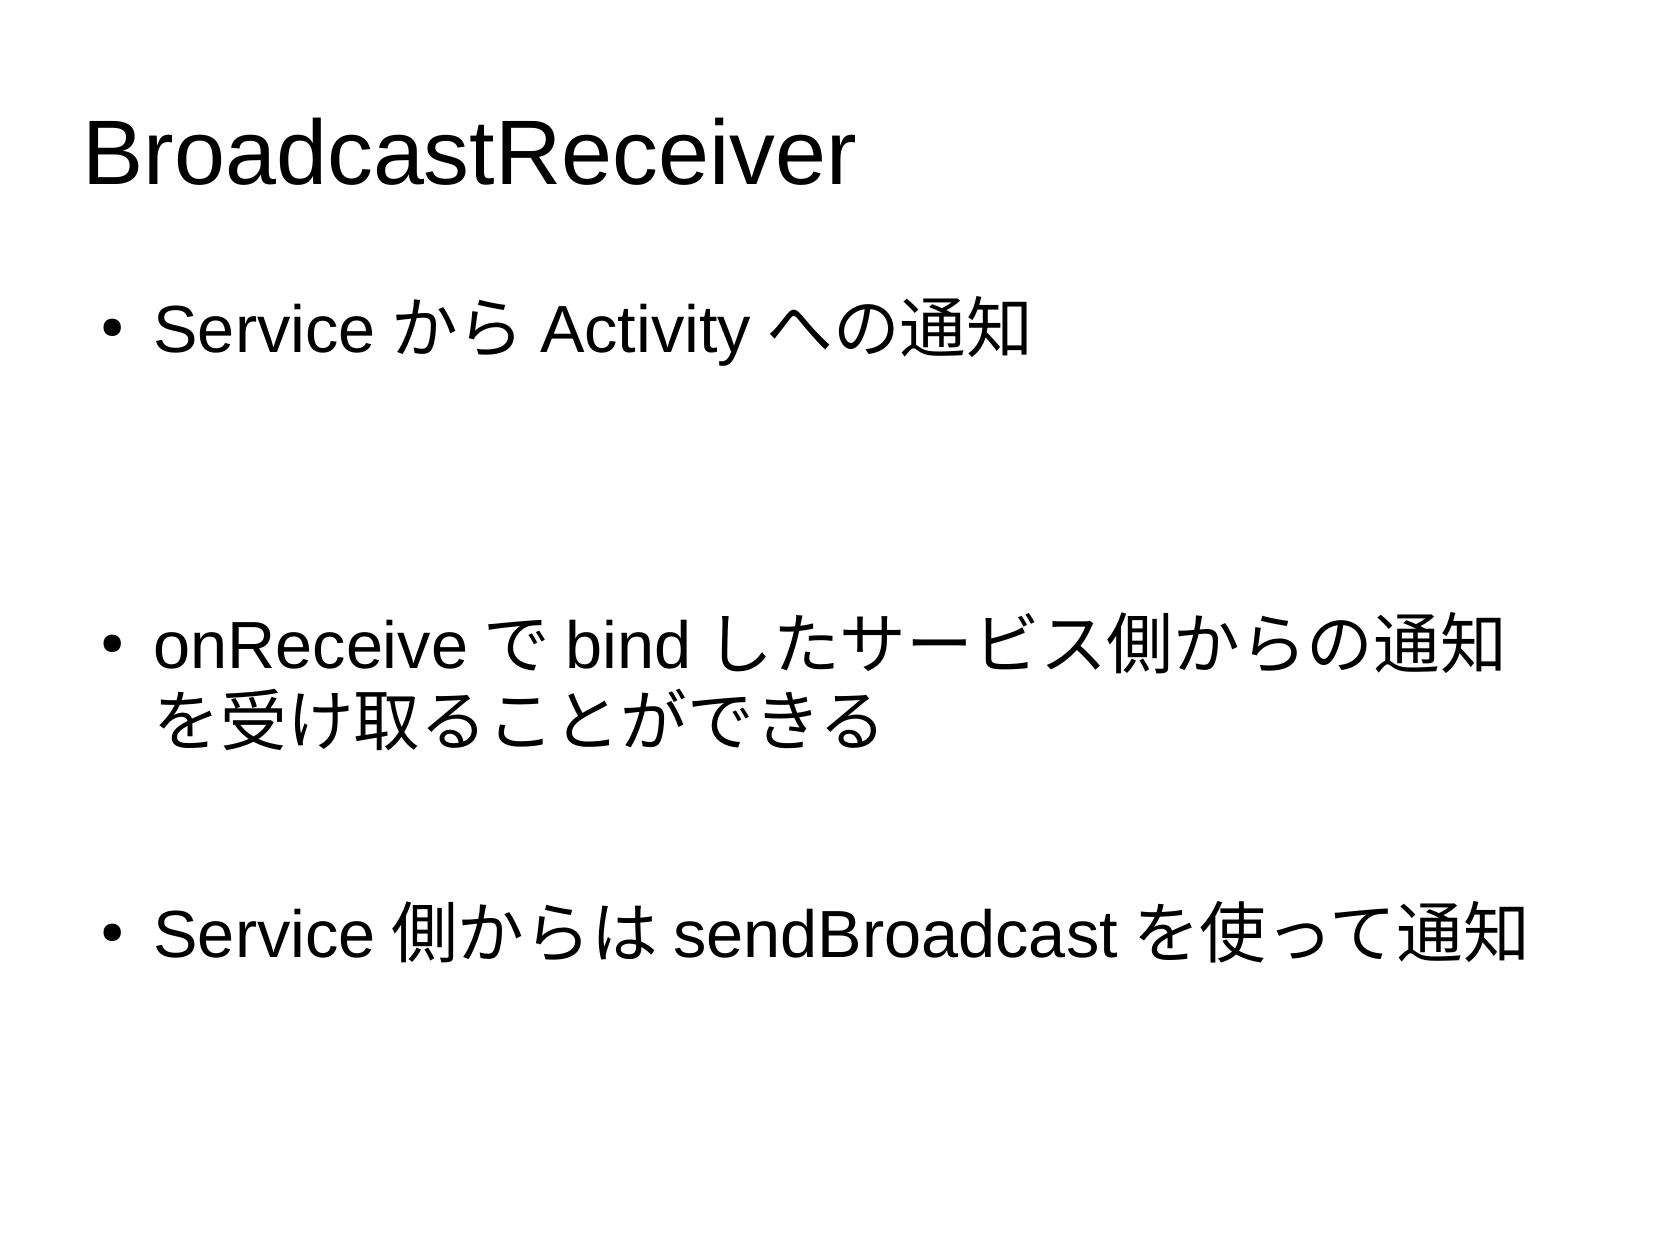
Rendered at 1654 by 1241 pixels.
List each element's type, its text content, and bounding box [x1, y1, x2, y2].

list ServiceからActivityへの通知 onReceiveでbindしたサービス側からの通知を受け取ることができる Service側からはsendBroadcastを使って通知 [82, 290, 1571, 1109]
title BroadcastReceiver [82, 56, 1571, 250]
